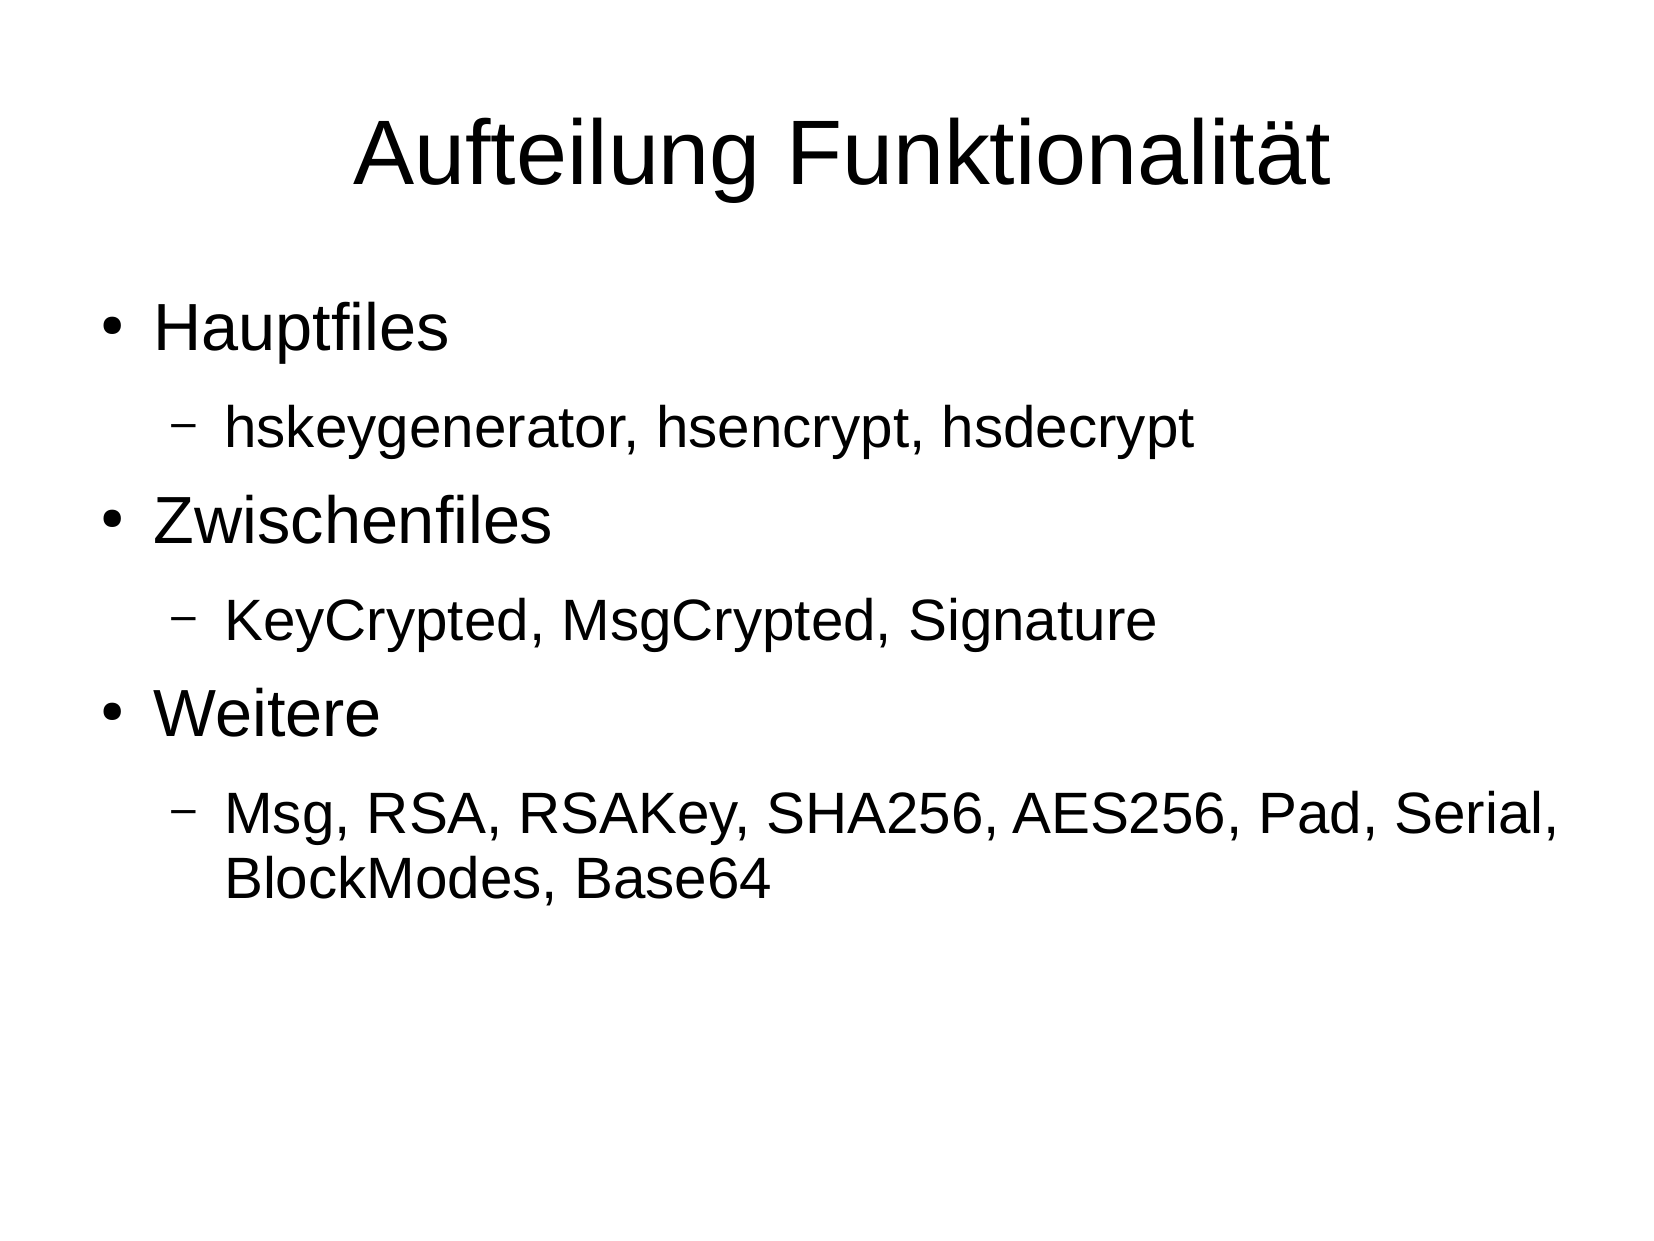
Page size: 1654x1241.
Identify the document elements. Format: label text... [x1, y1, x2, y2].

list Hauptfiles hskeygenerator, hsencrypt, hsdecrypt Zwischenfiles KeyCrypted, MsgCrypted, Signature Weitere Msg, RSA, RSAKey, SHA256, AES256, Pad, Serial, BlockModes, Base64 [82, 290, 1571, 1126]
title Aufteilung Funktionalität [82, 49, 1571, 257]
